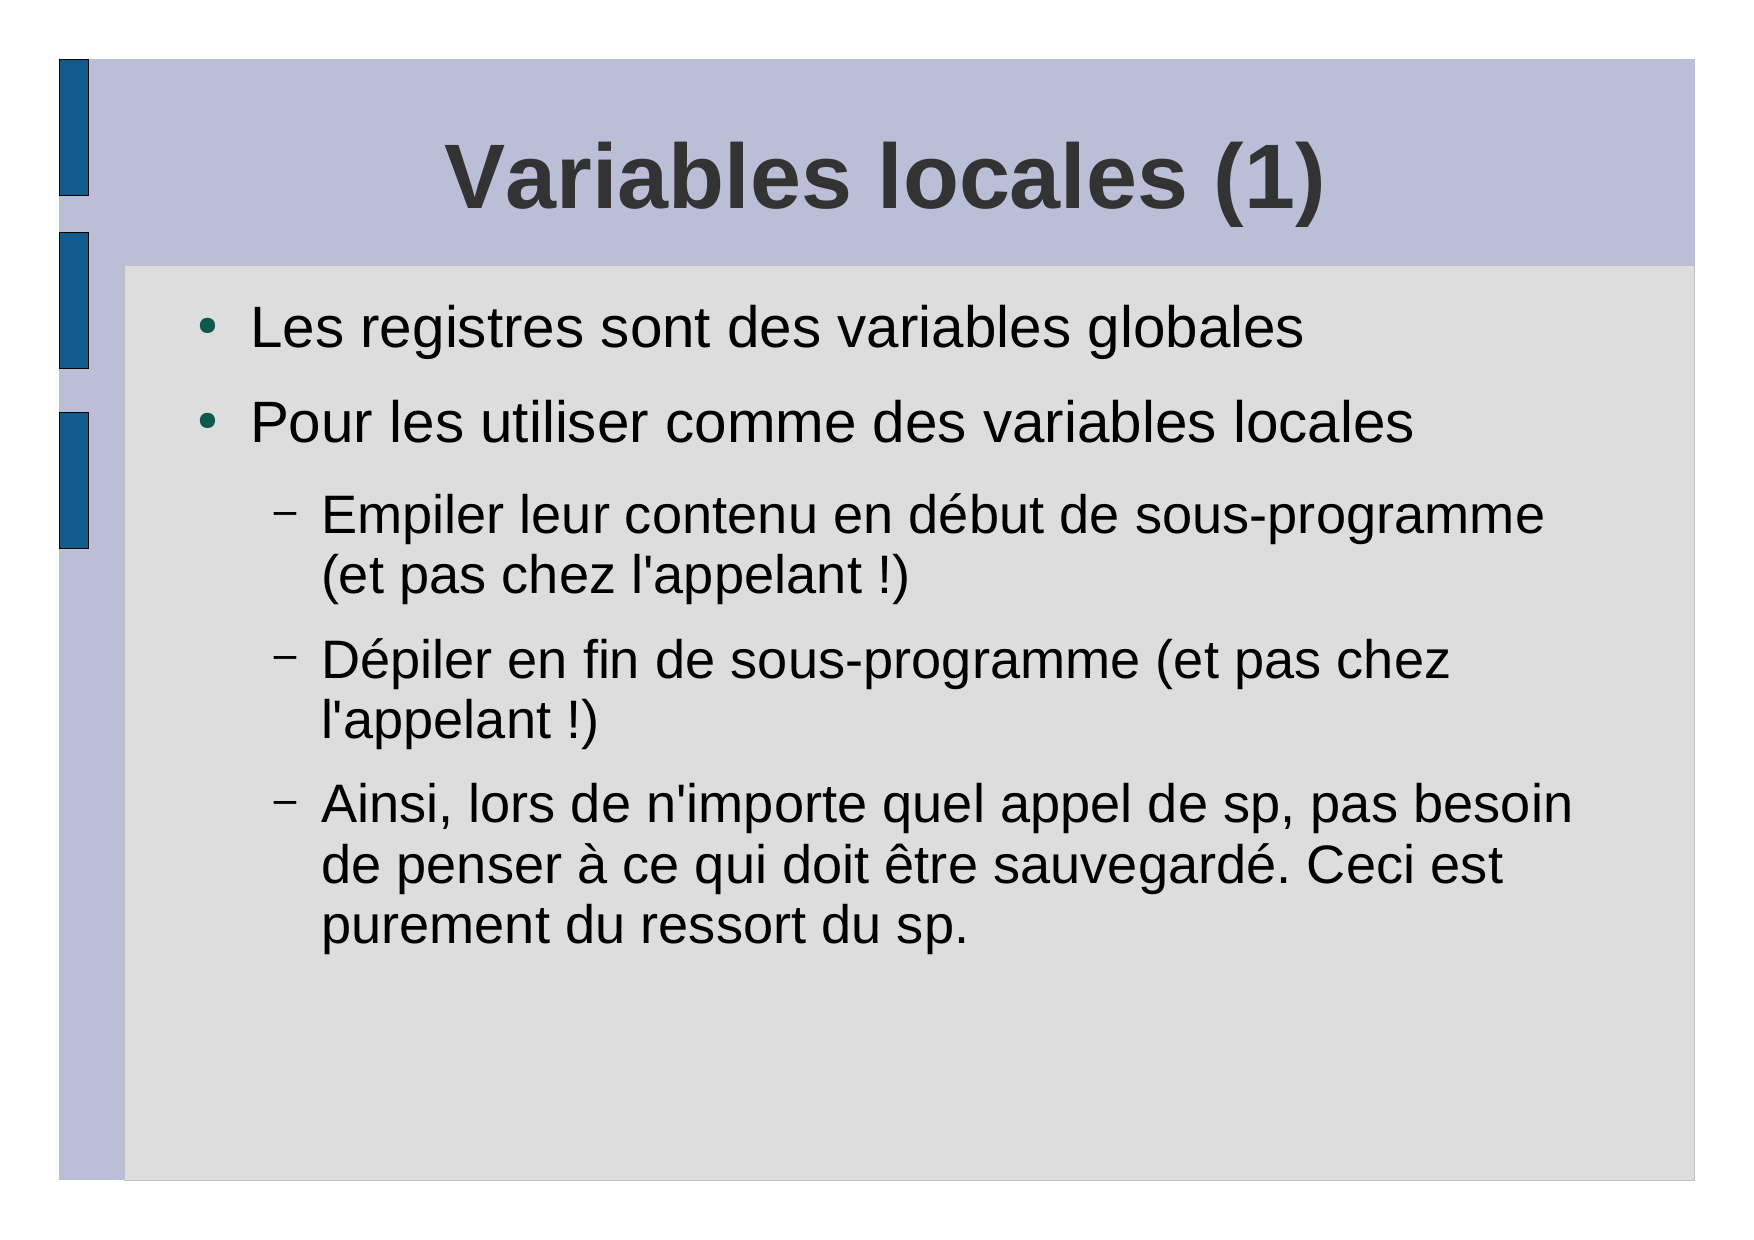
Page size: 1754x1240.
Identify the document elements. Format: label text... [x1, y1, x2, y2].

list Les registres sont des variables globales Pour les utiliser comme des variables locales Empiler leur contenu en début de sous-programme (et pas chez l'appelant !) Dépiler en fin de sous-programme (et pas chez l'appelant !) Ainsi, lors de n'importe quel appel de sp, pas besoin de penser à ce qui doit être sauvegardé. Ceci est purement du ressort du sp. [179, 295, 1577, 1093]
title Variables locales (1) [118, 88, 1654, 266]
